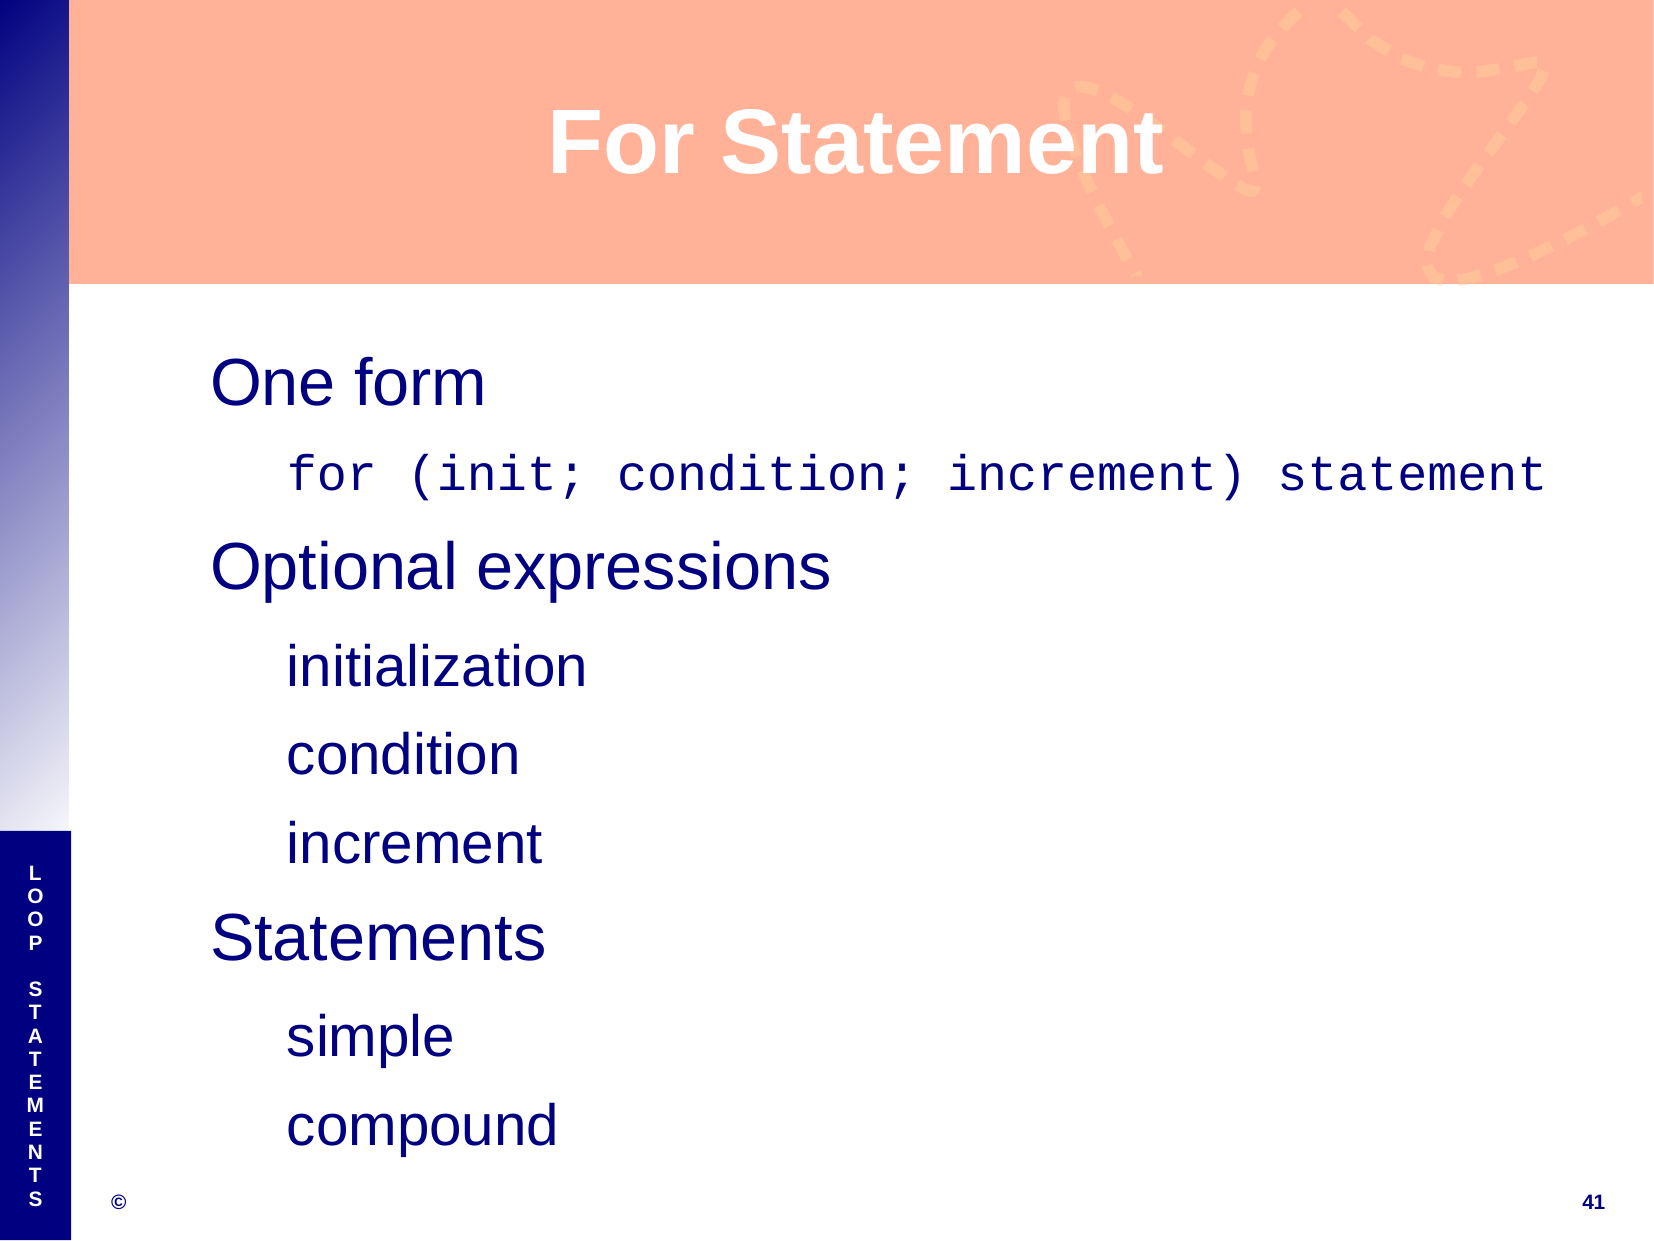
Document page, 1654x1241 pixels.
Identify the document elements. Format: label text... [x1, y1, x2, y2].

list One form for (init; condition; increment) statement Optional expressions initialization condition increment Statements simple compound [192, 344, 1605, 1158]
text_box L O O P S T A T E M E N T S [0, 830, 71, 1241]
title For Statement [96, 37, 1617, 246]
